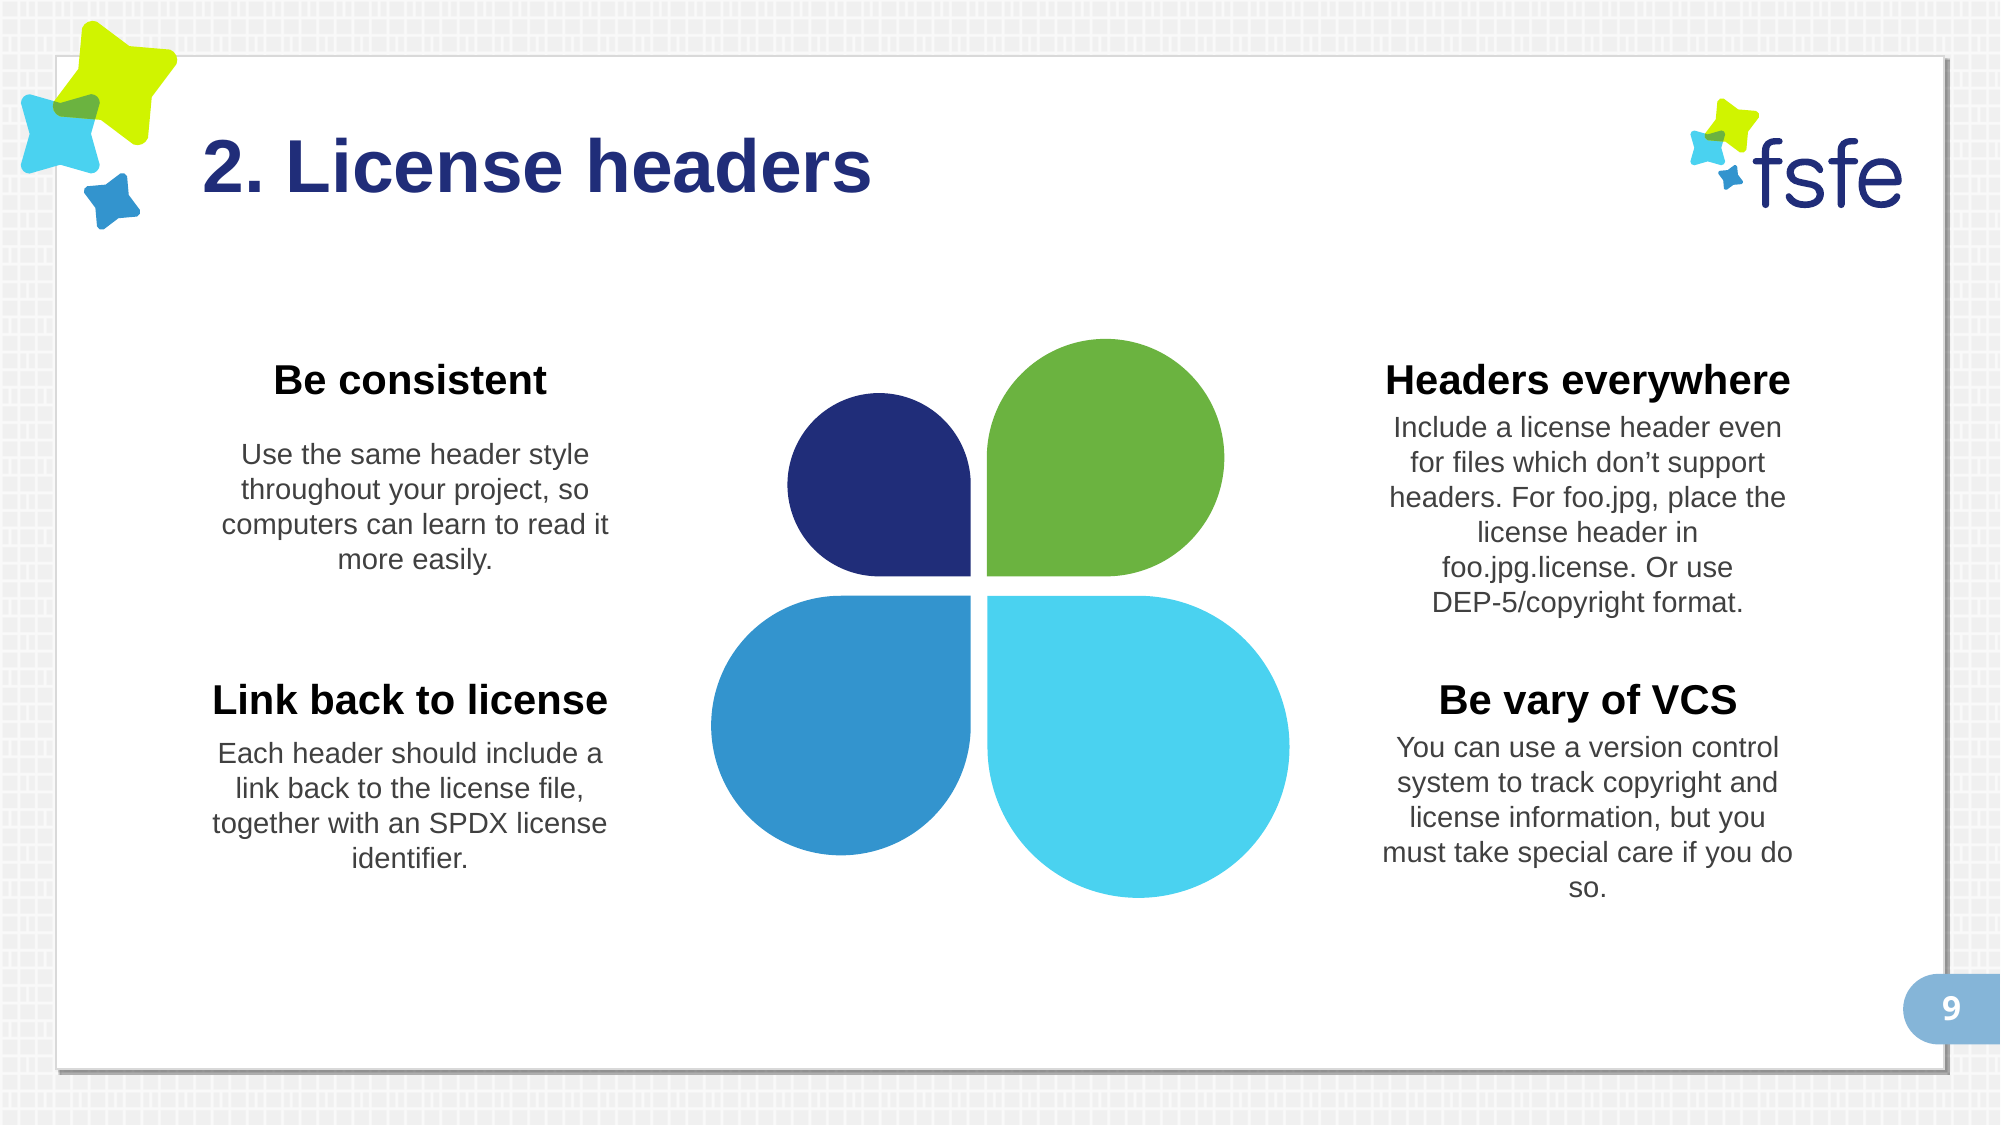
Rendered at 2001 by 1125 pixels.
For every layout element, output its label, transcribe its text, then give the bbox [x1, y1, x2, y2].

list 2. License headers [187, 110, 1613, 196]
list Link back to license [188, 665, 633, 724]
picture [0, 0, 2001, 1125]
list You can use a version control system to track copyright and license information, but you must take special care if you do so. [1365, 735, 1811, 897]
list Be consistent [188, 345, 633, 404]
list Include a license header even for files which don’t support headers. For foo.jpg, place the license header in foo.jpg.license. Or use DEP-5/copyright format. [1365, 433, 1811, 595]
list Headers everywhere [1365, 345, 1811, 404]
list Each header should include a link back to the license file, together with an SPDX license identifier. [188, 724, 633, 885]
list Use the same header style throughout your project, so computers can learn to read it more easily. [193, 425, 638, 587]
list Be vary of VCS [1365, 665, 1811, 724]
